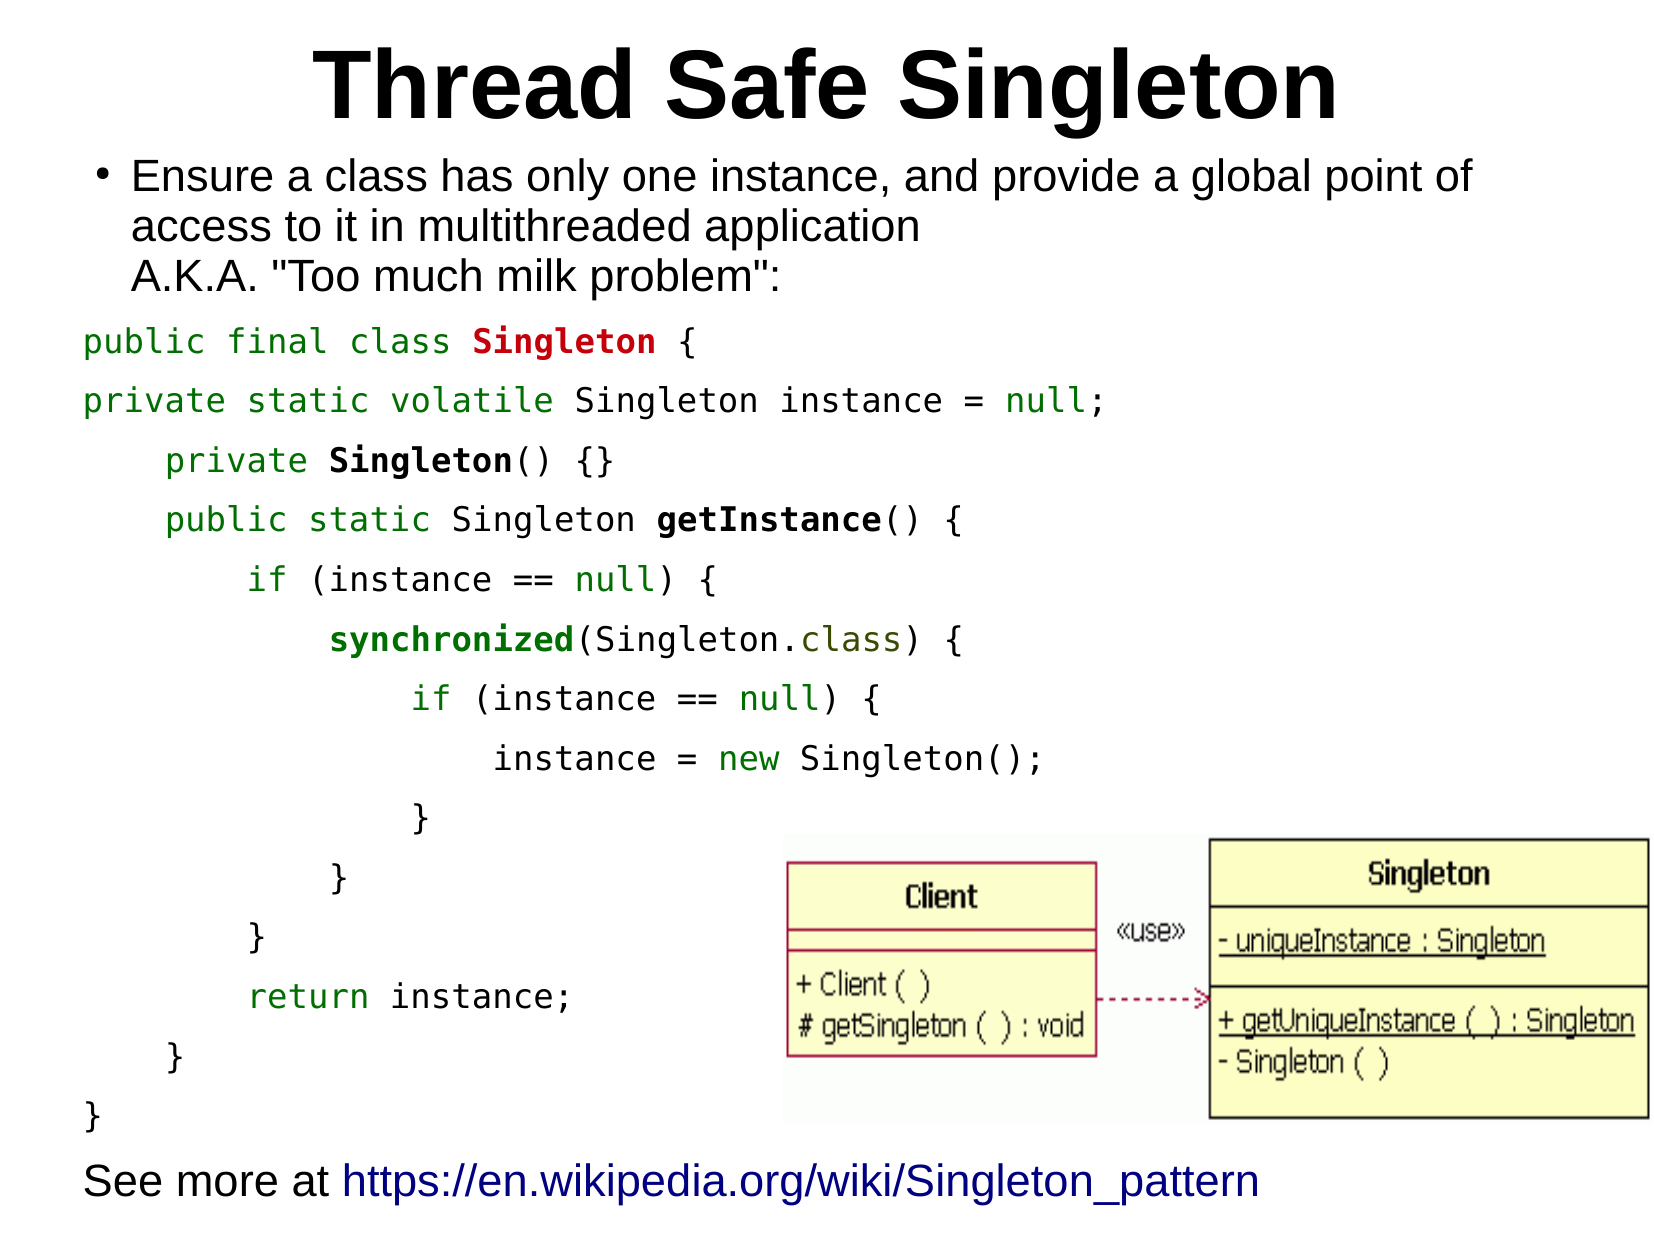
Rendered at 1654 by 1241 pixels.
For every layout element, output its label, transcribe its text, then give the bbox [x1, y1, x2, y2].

title Thread Safe Singleton [82, 30, 1571, 140]
list Ensure a class has only one instance, and provide a global point of access to it in multithreaded application A.K.A. "Too much milk problem": public final class Singleton { private static volatile Singleton instance = null; private Singleton() {} public static Singleton getInstance() { if (instance == null) { synchronized(Singleton.class) { if (instance == null) { instance = new Singleton(); } } } return instance; } } See more at https://en.wikipedia.org/wiki/Singleton_pattern [82, 150, 1571, 1216]
picture [1571, 834, 1654, 1126]
